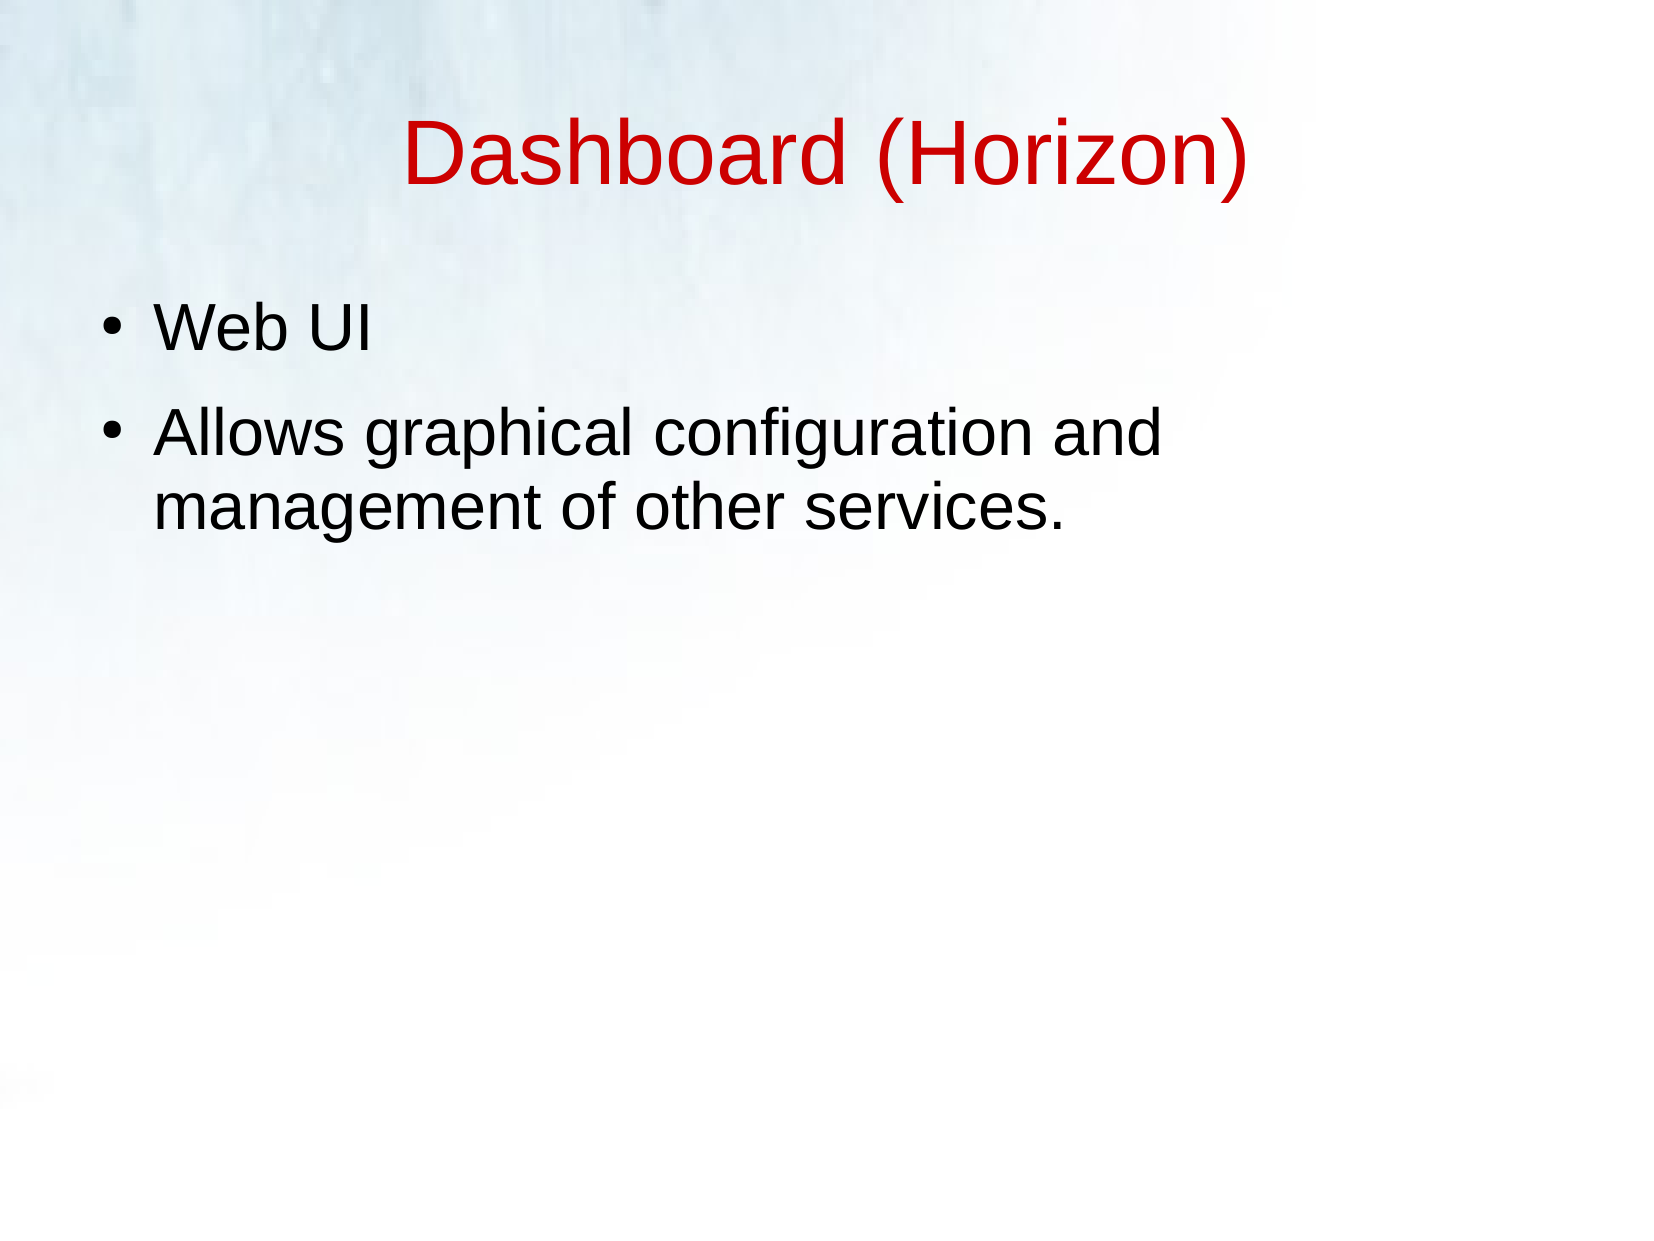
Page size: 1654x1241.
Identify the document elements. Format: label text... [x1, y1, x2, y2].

list Web UI Allows graphical configuration and management of other services. [82, 290, 1571, 1010]
title Dashboard (Horizon) [82, 49, 1571, 257]
picture [0, 0, 1654, 1241]
